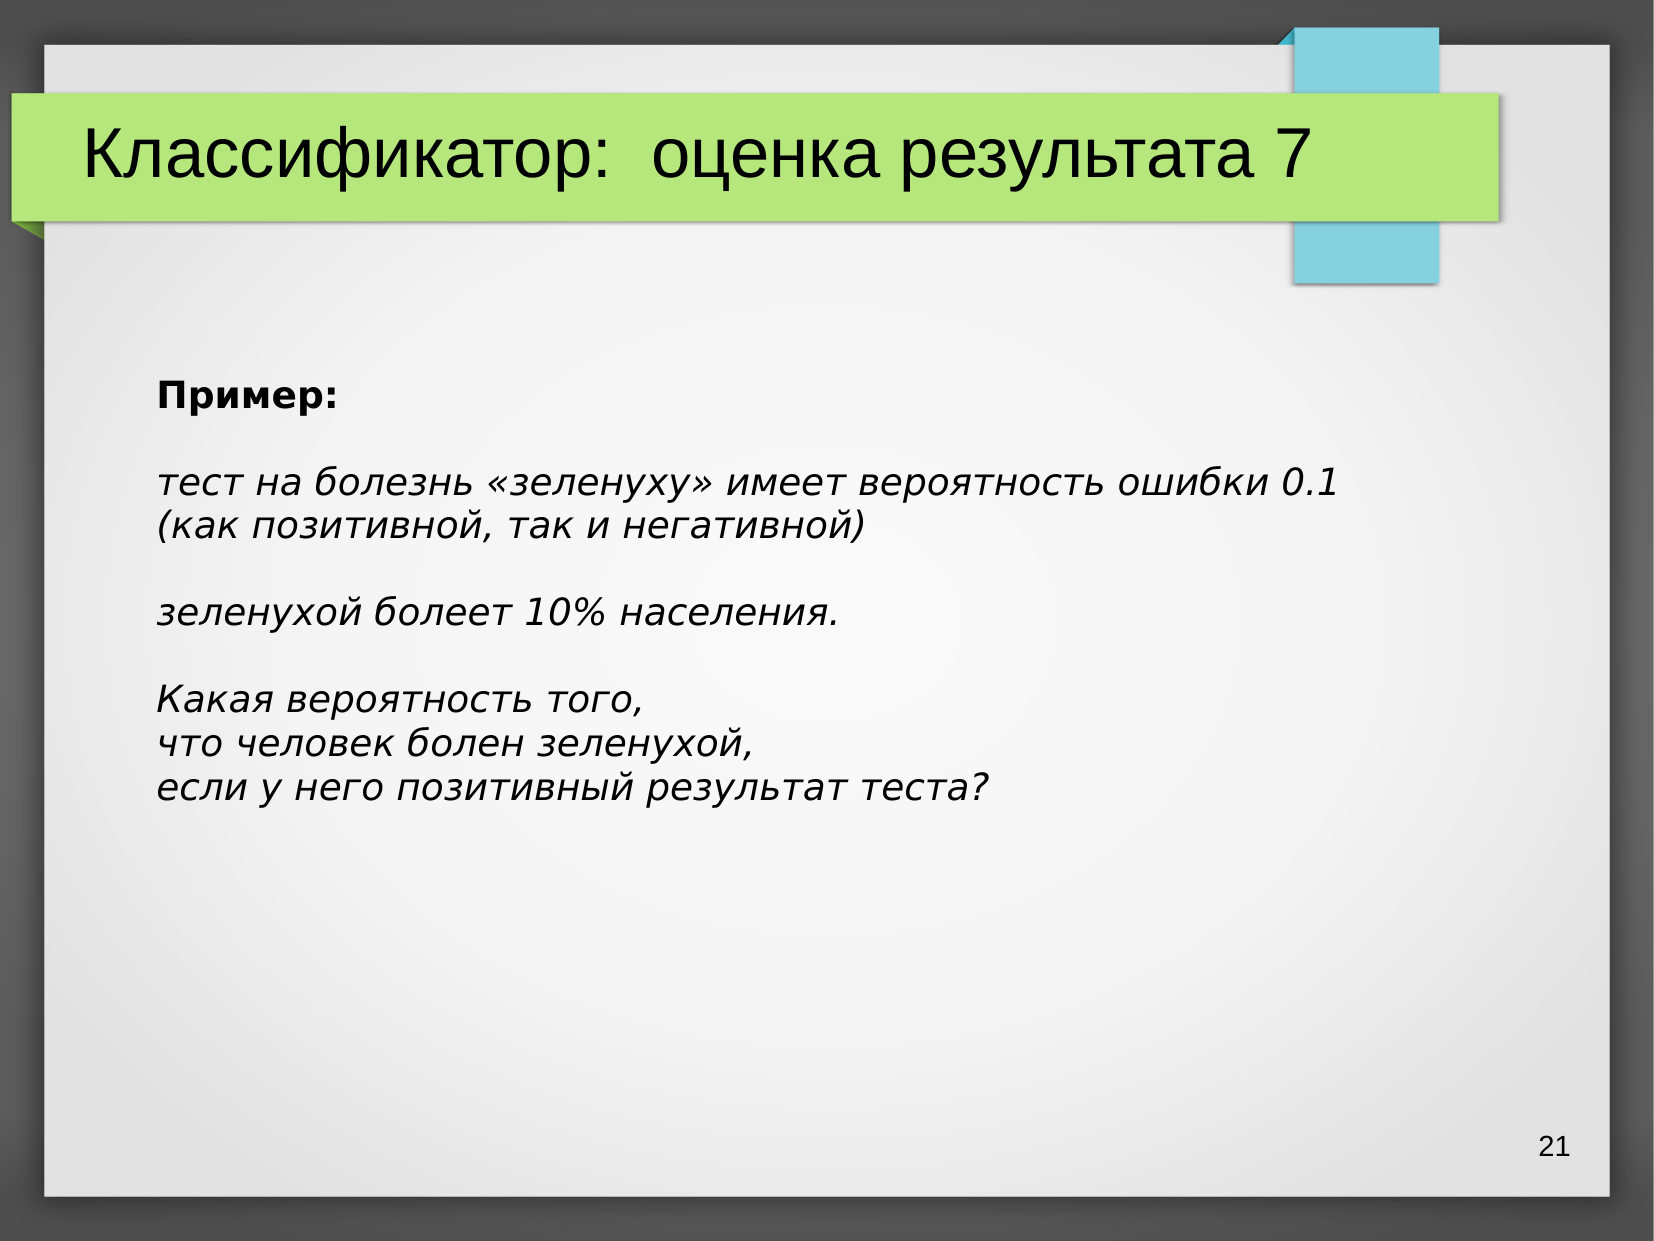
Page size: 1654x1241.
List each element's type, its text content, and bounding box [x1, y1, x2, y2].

text_box Пример: тест на болезнь «зеленуху» имеет вероятность ошибки 0.1 (как позитивной, так и негативной) зеленухой болеет 10% населения. Какая вероятность того, что человек болен зеленухой, если у него позитивный результат теста? [141, 366, 1441, 1063]
picture [0, 0, 1654, 1241]
title Классификатор: оценка результата 7 [82, 49, 1571, 257]
